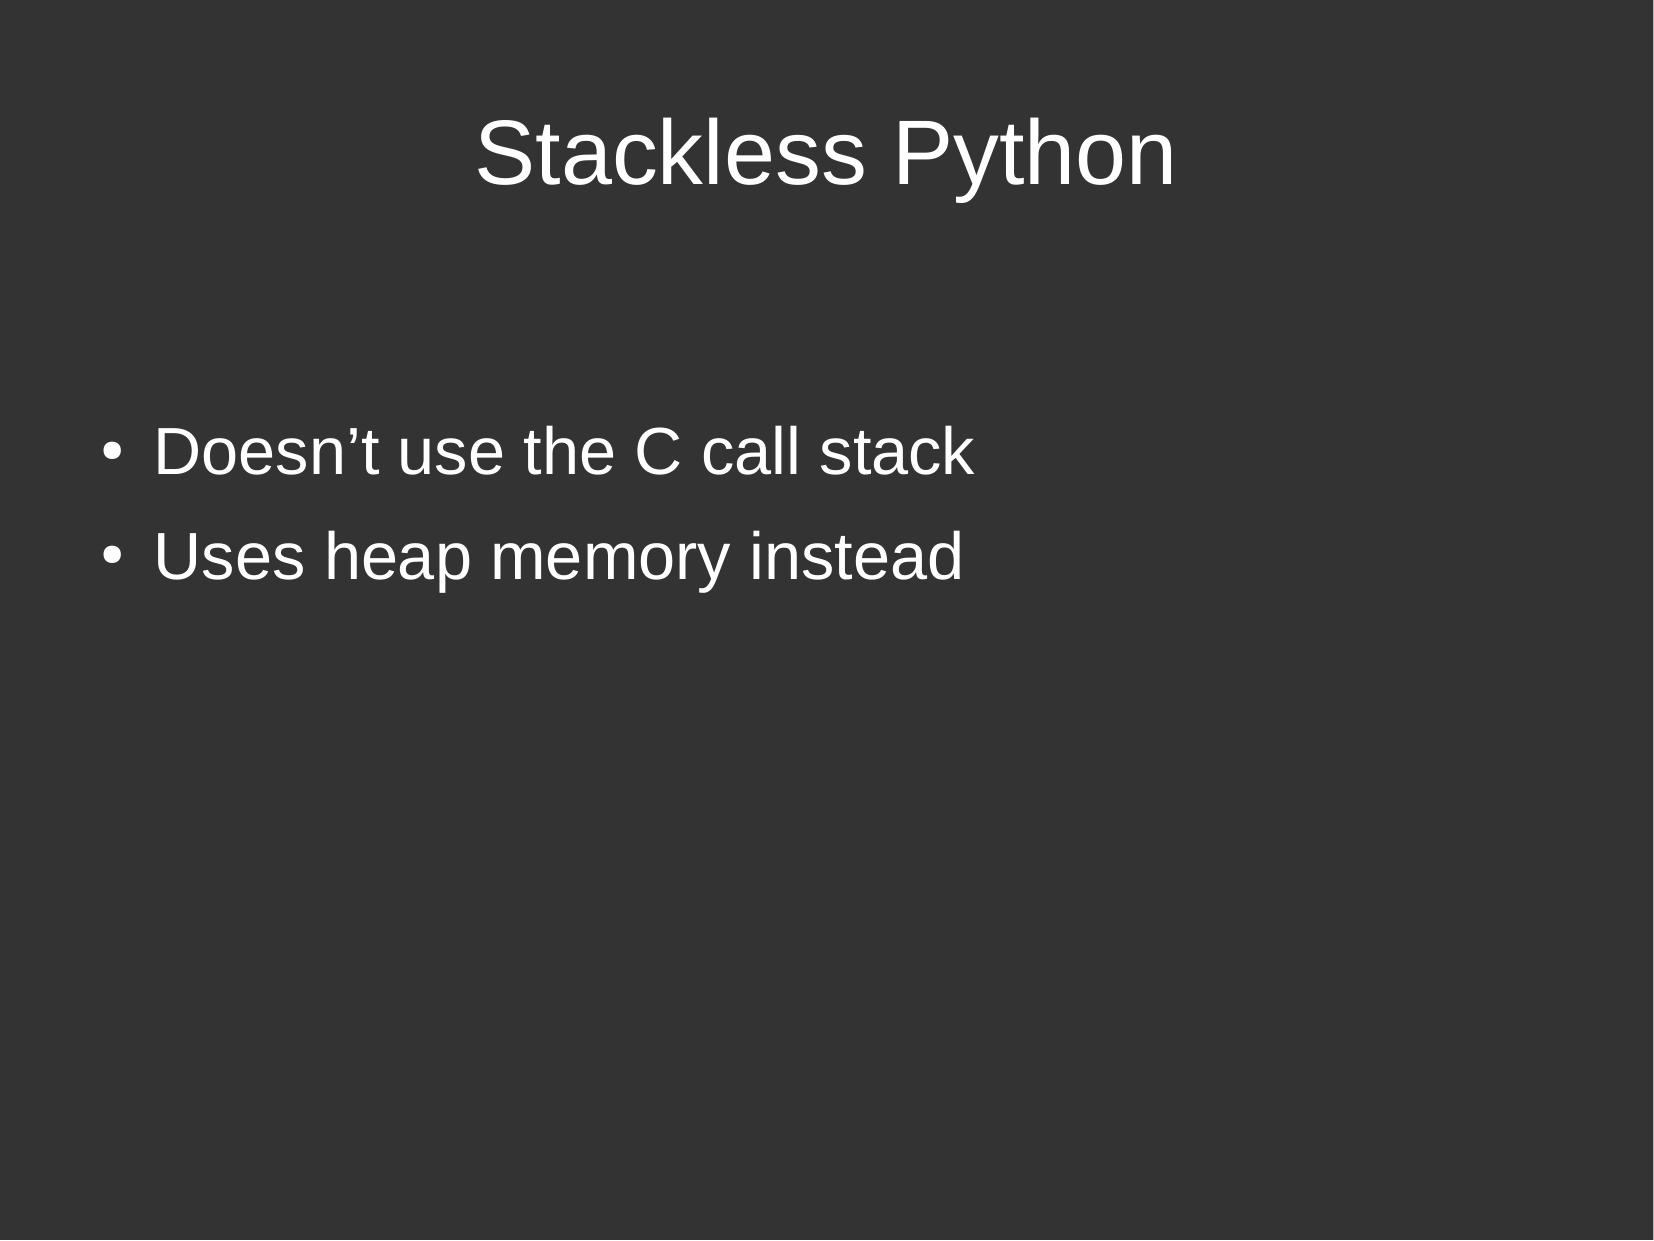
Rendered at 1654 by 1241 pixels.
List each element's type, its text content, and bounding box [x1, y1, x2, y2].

title Stackless Python [82, 49, 1571, 257]
list Doesn’t use the C call stack Uses heap memory instead [82, 414, 1571, 1134]
